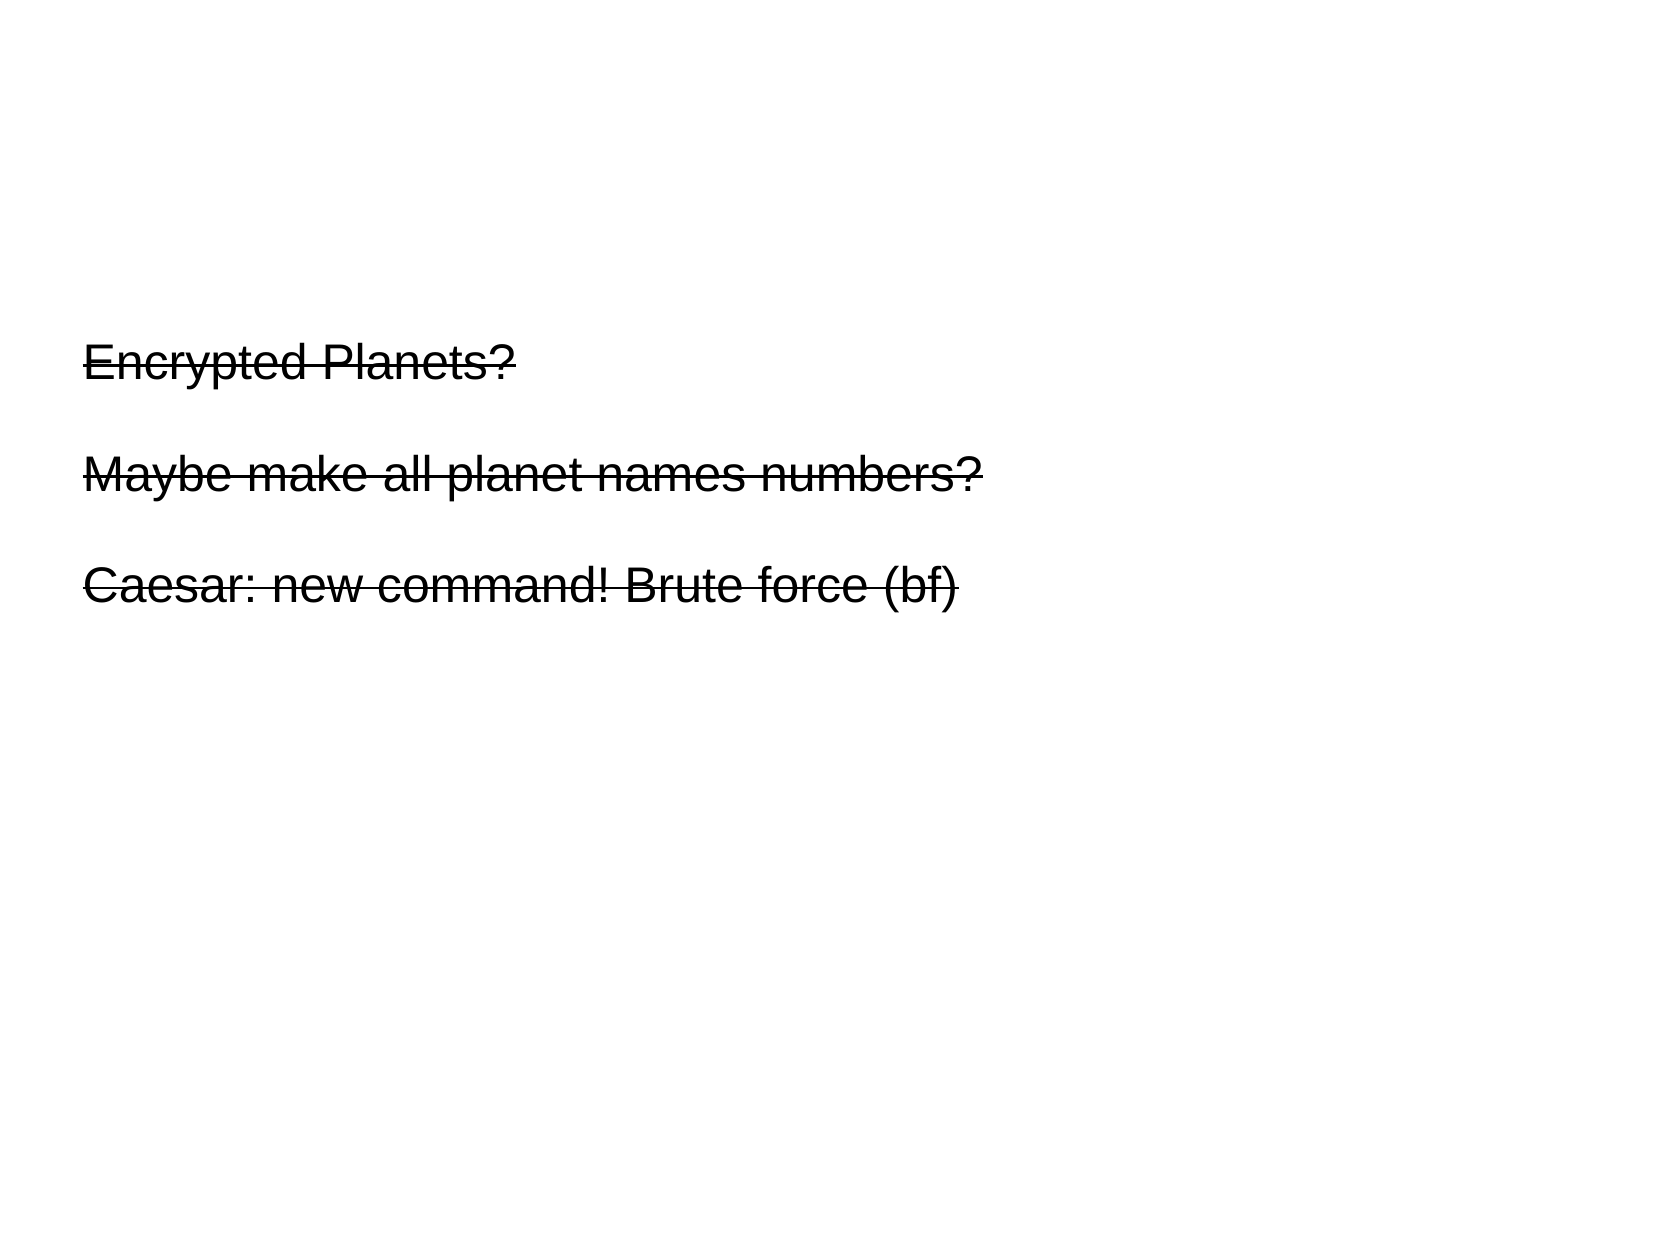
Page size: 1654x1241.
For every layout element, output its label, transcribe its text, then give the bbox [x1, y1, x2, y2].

subtitle Encrypted Planets? Maybe make all planet names numbers? Caesar: new command! Brute force (bf) [82, 49, 1571, 1010]
